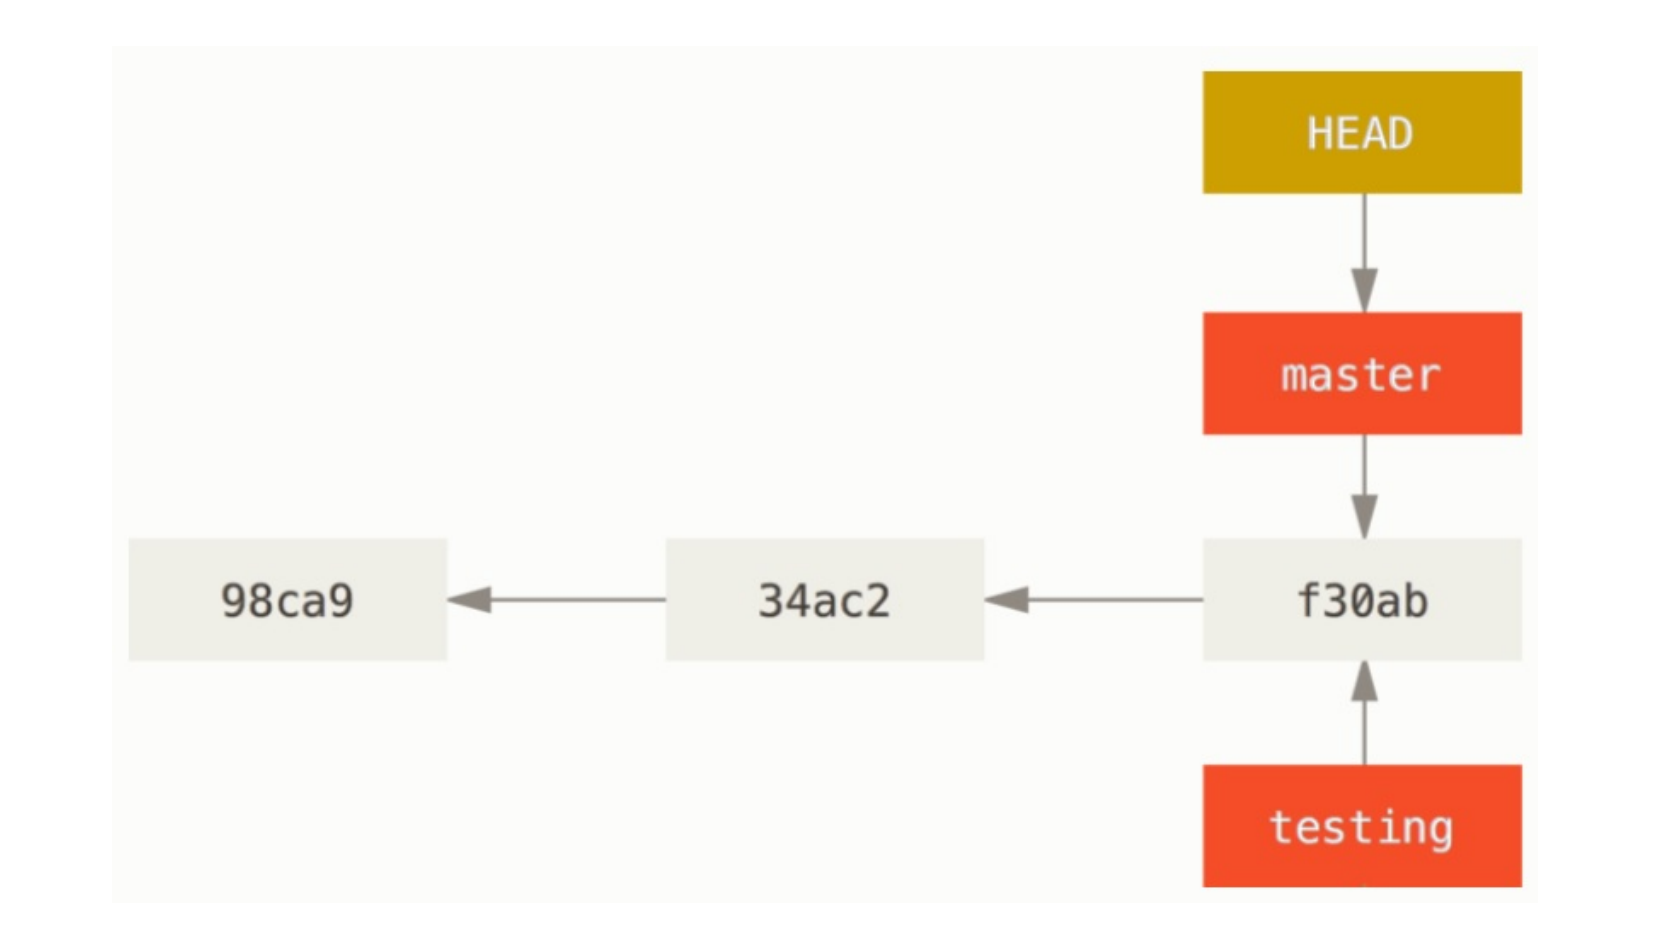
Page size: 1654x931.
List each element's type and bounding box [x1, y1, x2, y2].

picture [112, 46, 1538, 903]
